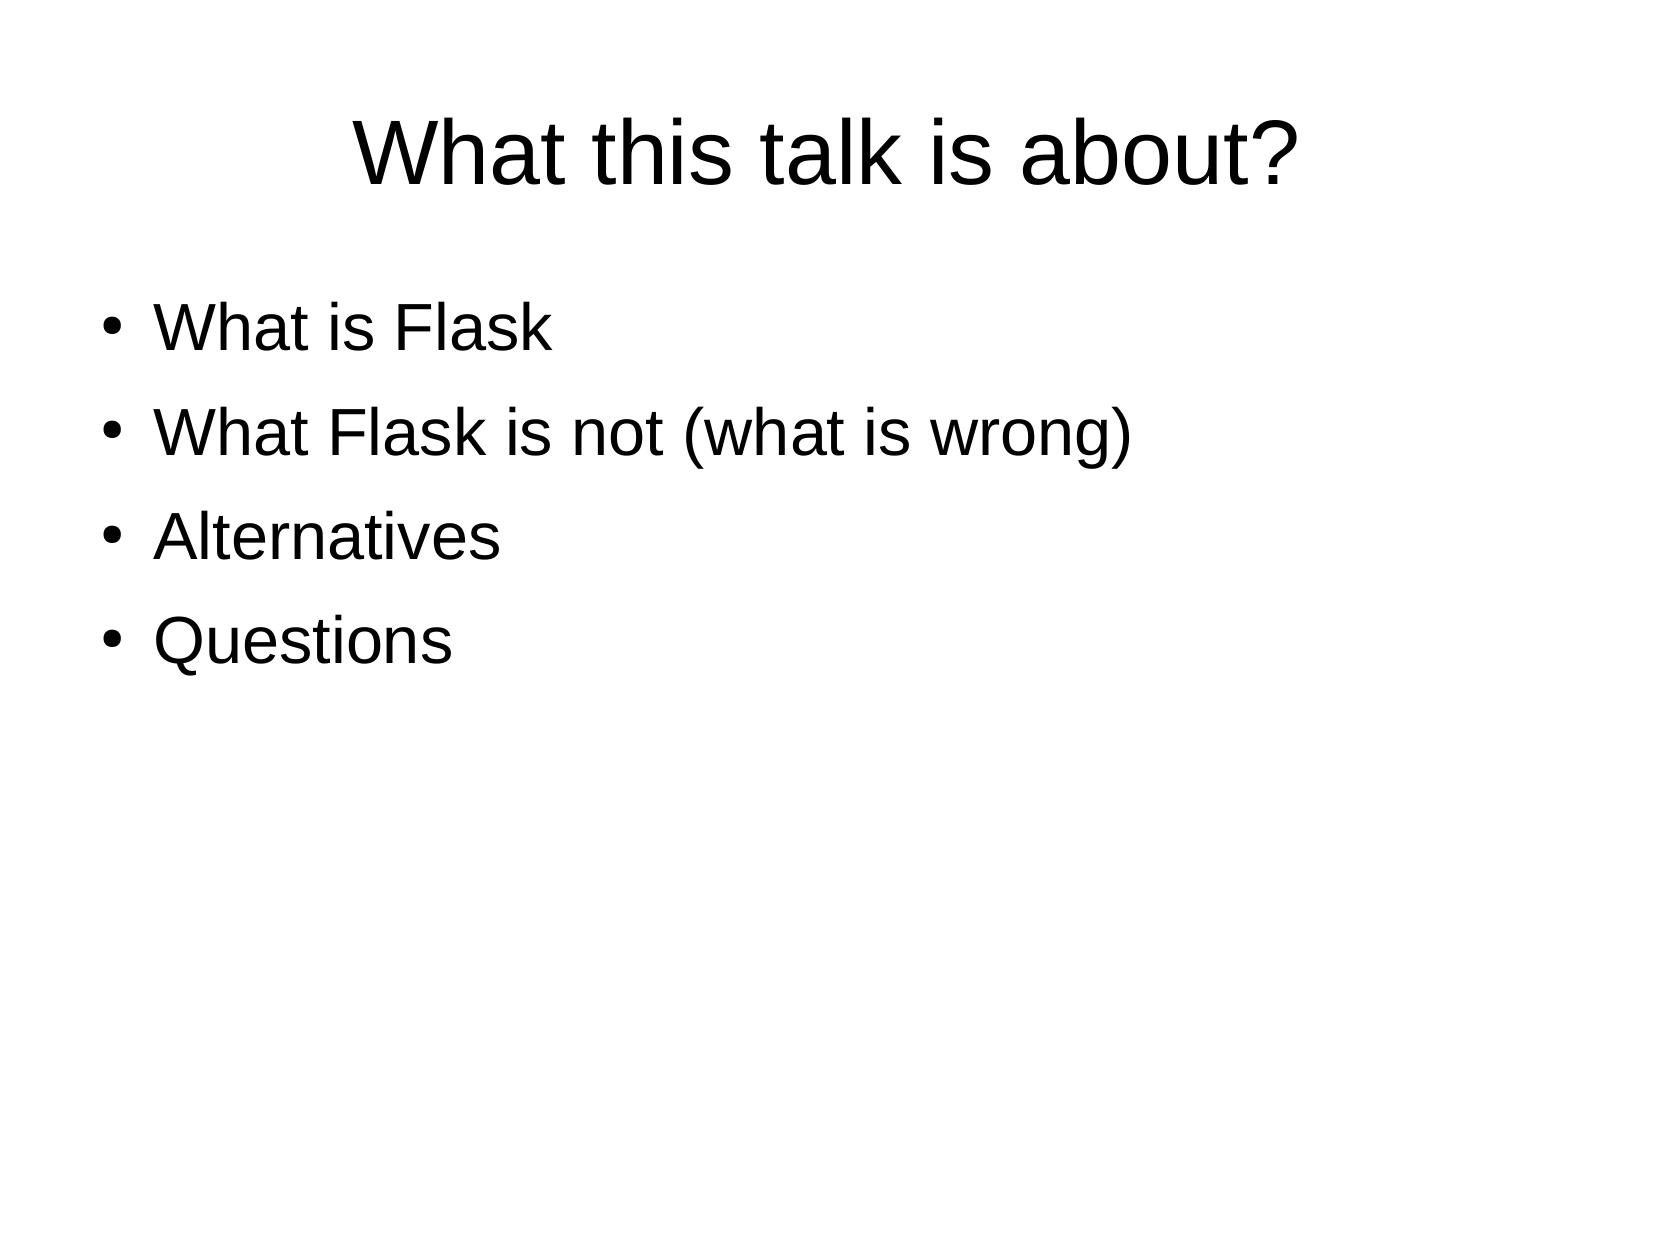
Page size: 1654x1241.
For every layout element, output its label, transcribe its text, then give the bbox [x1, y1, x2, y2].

title What this talk is about? [82, 49, 1571, 257]
list What is Flask What Flask is not (what is wrong) Alternatives Questions [82, 290, 1571, 1010]
